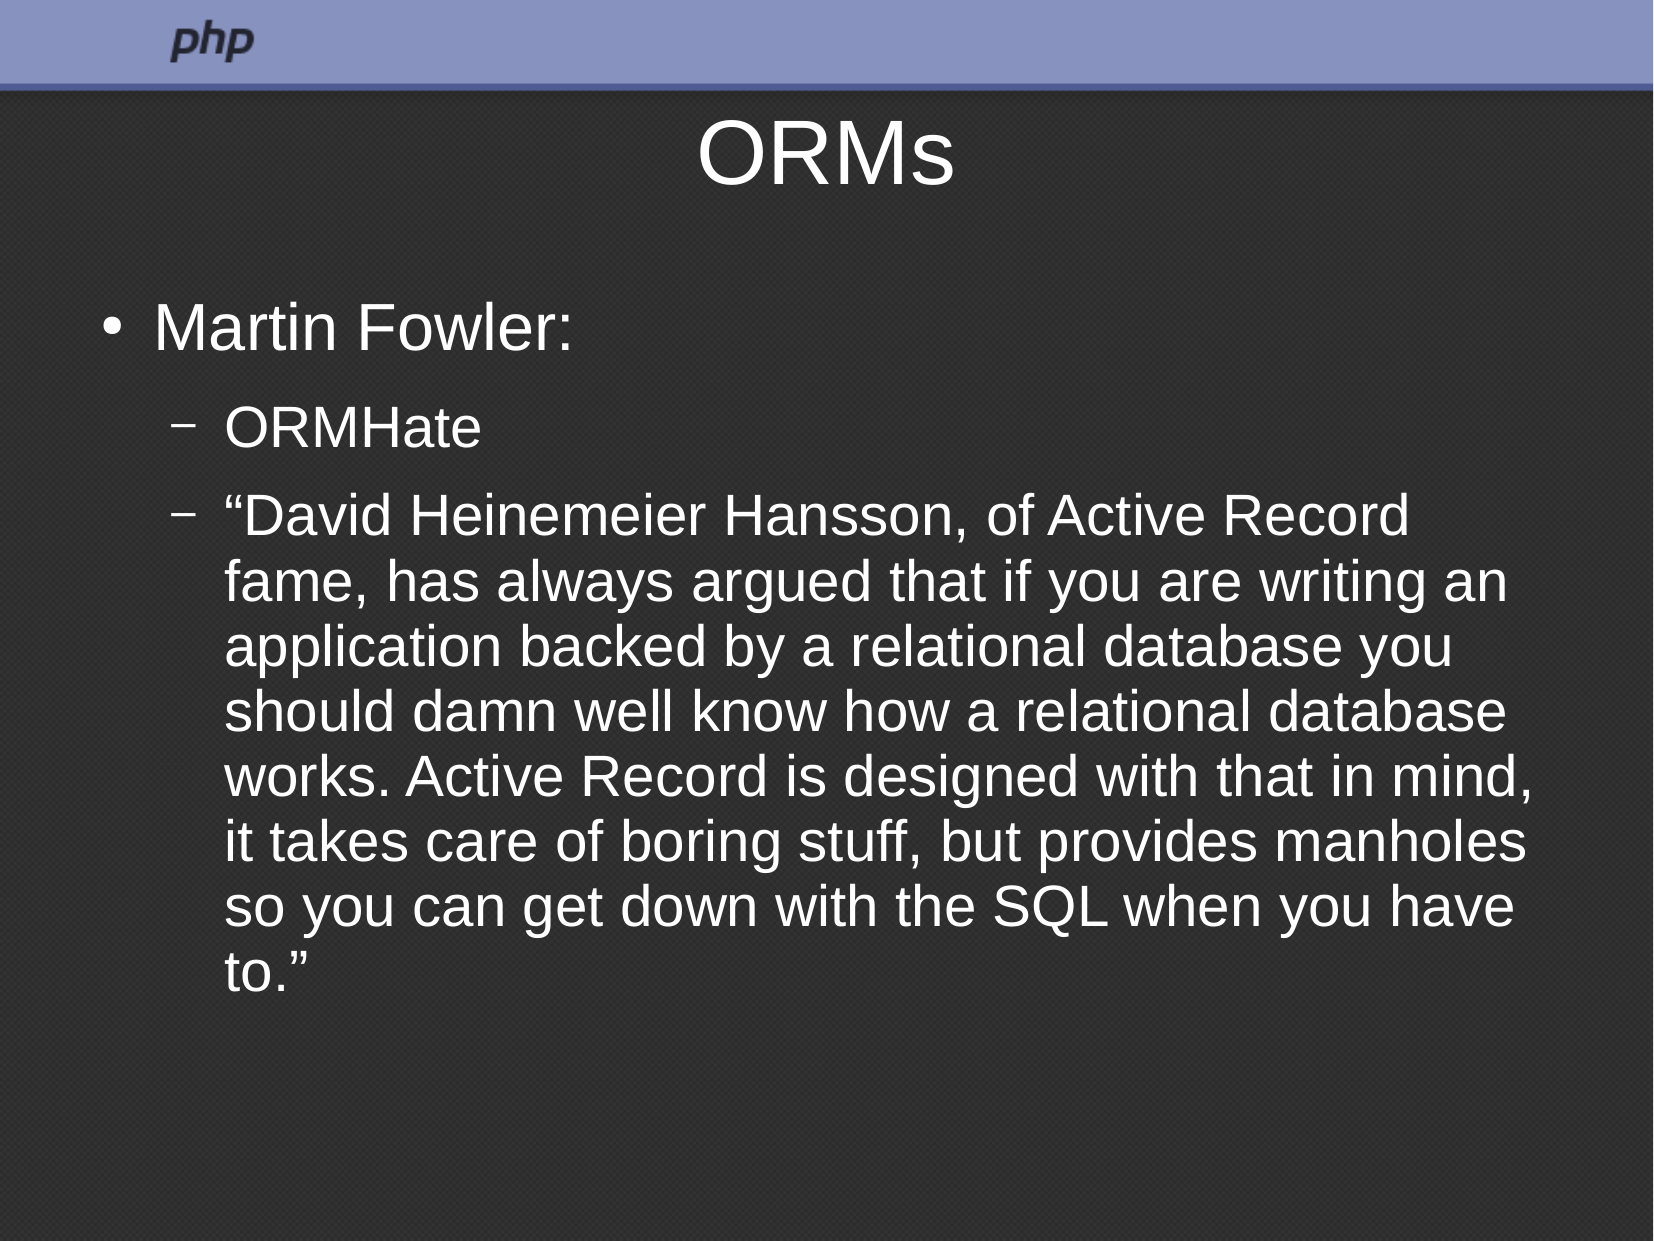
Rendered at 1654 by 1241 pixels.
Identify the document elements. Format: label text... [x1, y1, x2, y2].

picture [0, 0, 1654, 1241]
list Martin Fowler: ORMHate “David Heinemeier Hansson, of Active Record fame, has always argued that if you are writing an application backed by a relational database you should damn well know how a relational database works. Active Record is designed with that in mind, it takes care of boring stuff, but provides manholes so you can get down with the SQL when you have to.” [82, 290, 1571, 1010]
title ORMs [82, 49, 1571, 257]
